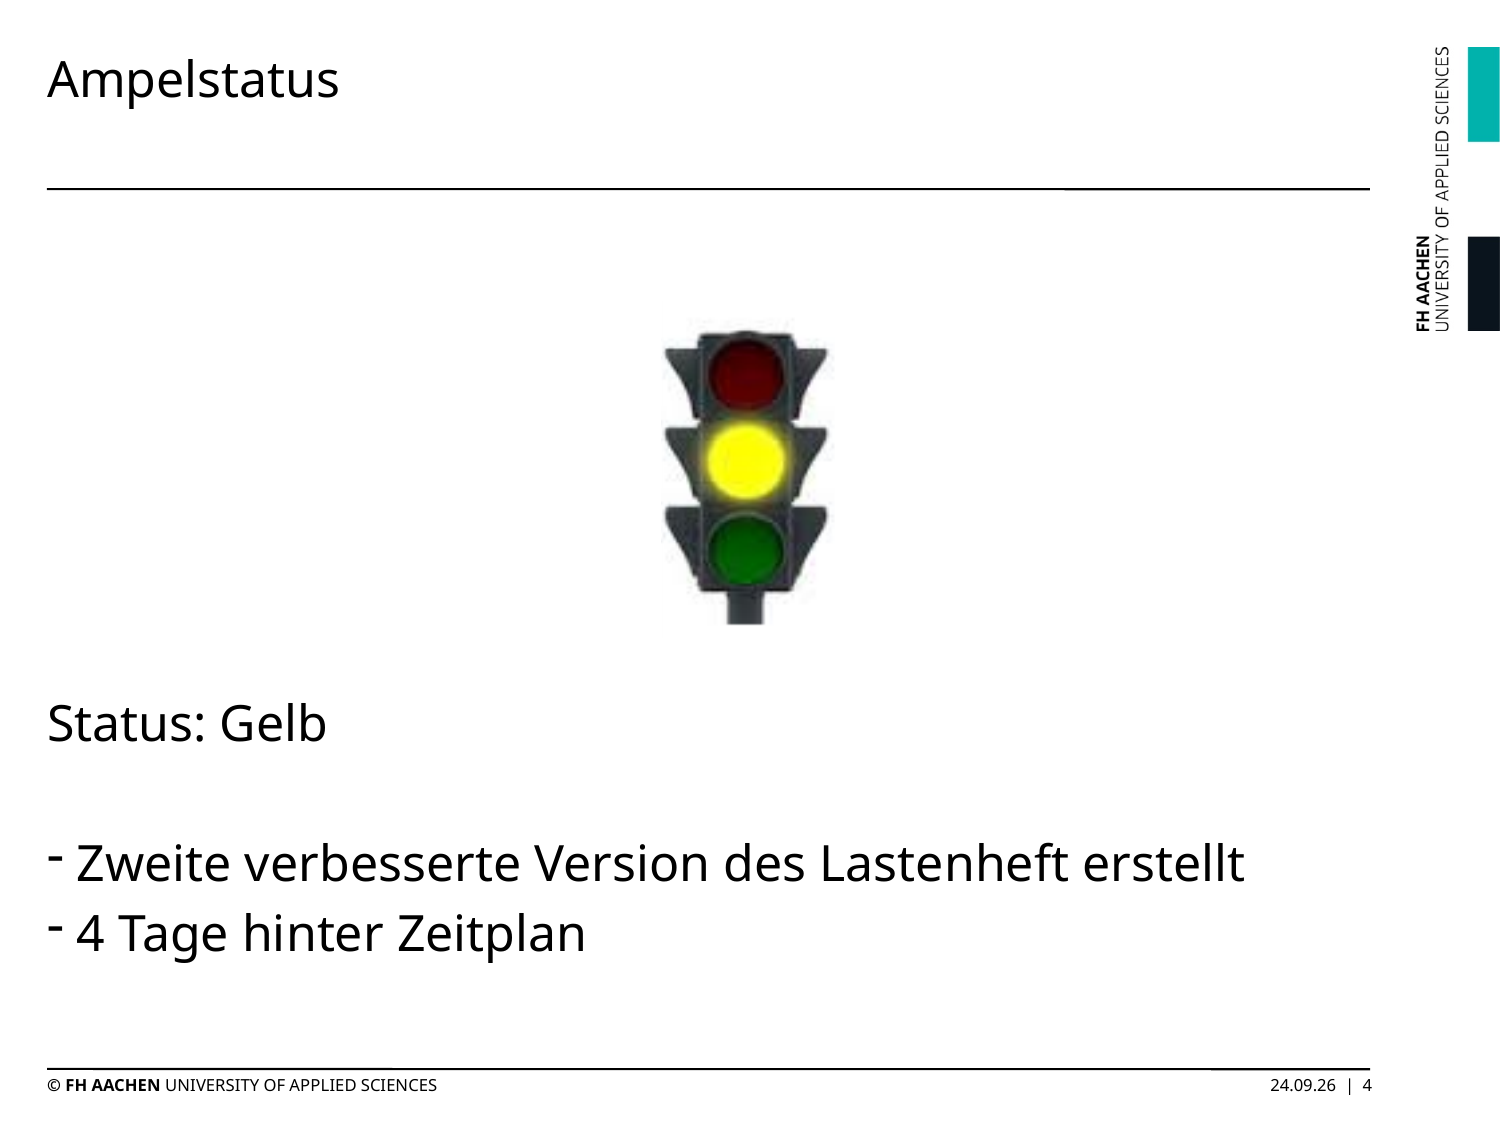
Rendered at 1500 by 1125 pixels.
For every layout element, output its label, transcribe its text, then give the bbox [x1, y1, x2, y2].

list Status: Gelb Zweite verbesserte Version des Lastenheft erstellt 4 Tage hinter Zeitplan [47, 691, 1372, 1040]
picture [1404, 47, 1500, 331]
title Ampelstatus [47, 47, 1370, 166]
picture [661, 301, 851, 638]
